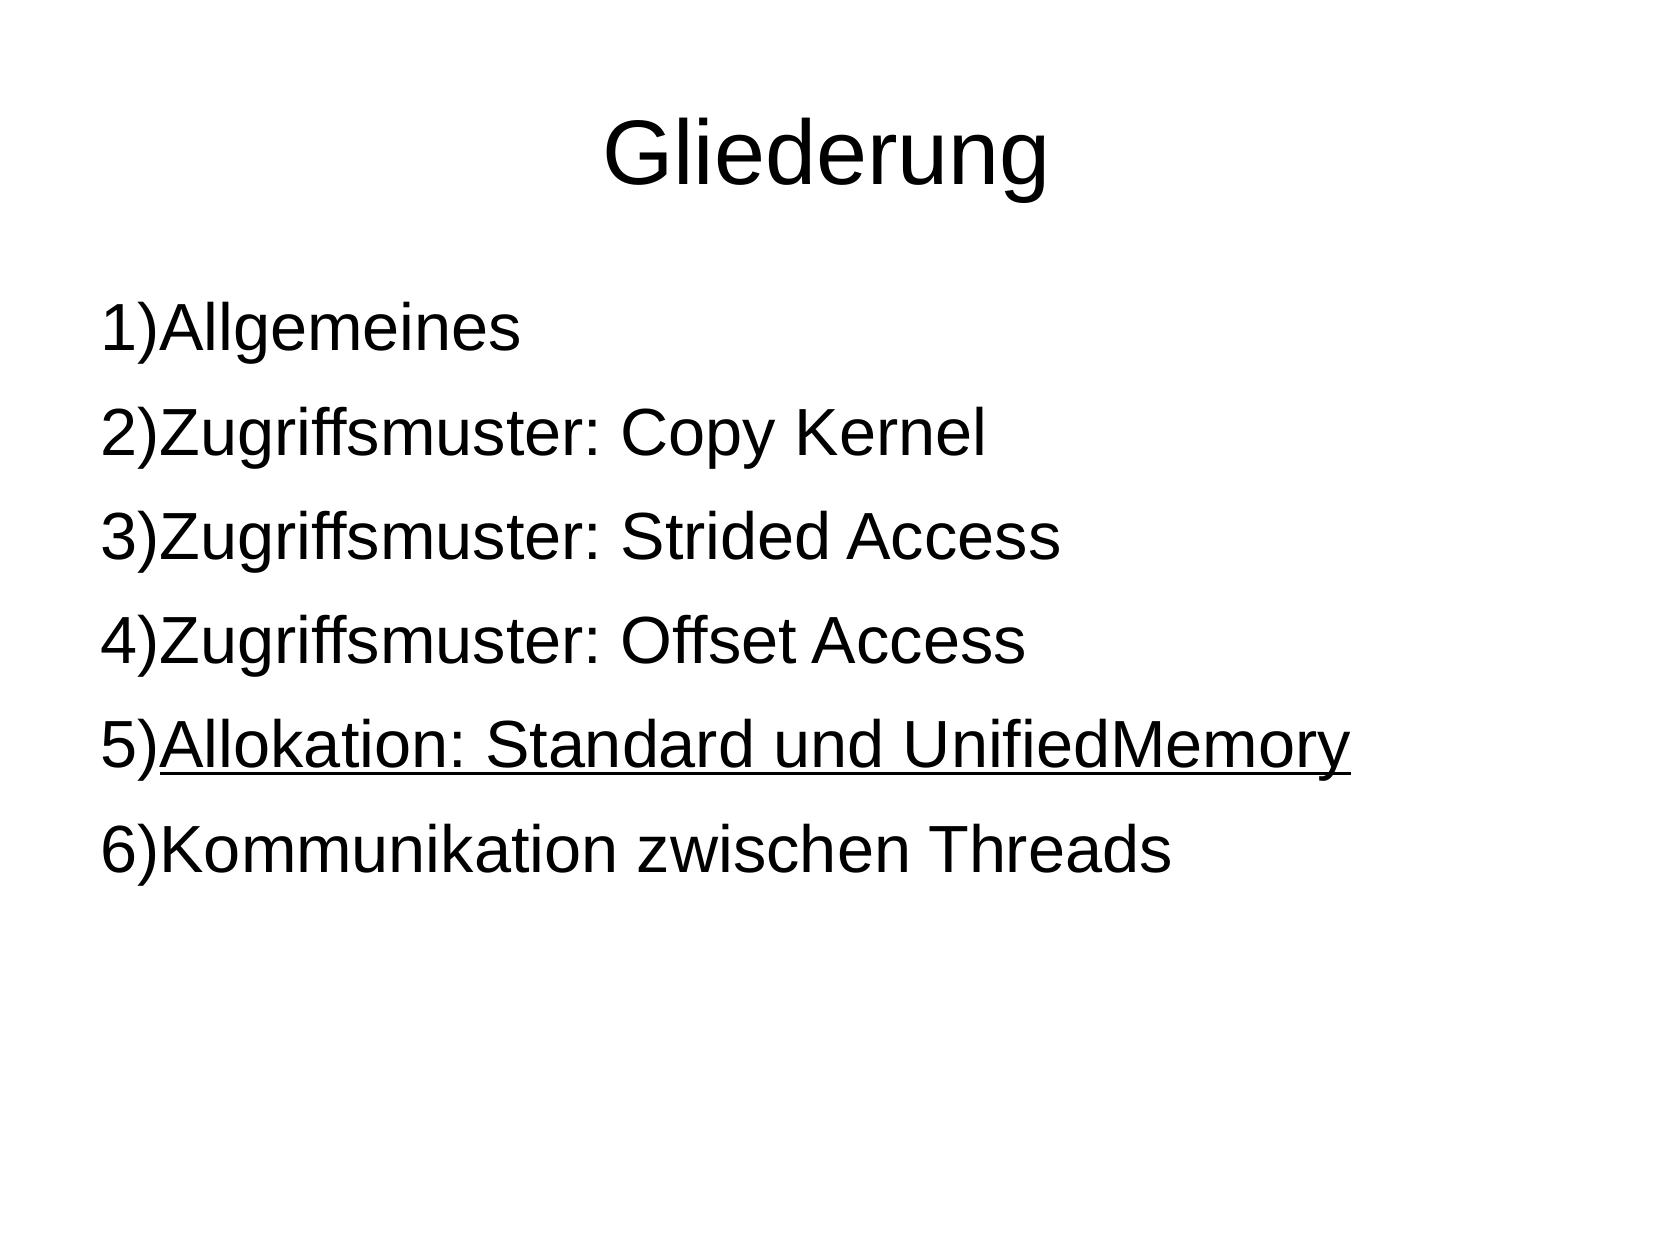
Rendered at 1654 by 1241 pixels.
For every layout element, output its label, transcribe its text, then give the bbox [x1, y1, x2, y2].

title Gliederung [82, 49, 1571, 257]
list Allgemeines Zugriffsmuster: Copy Kernel Zugriffsmuster: Strided Access Zugriffsmuster: Offset Access Allokation: Standard und UnifiedMemory Kommunikation zwischen Threads [82, 290, 1571, 1109]
